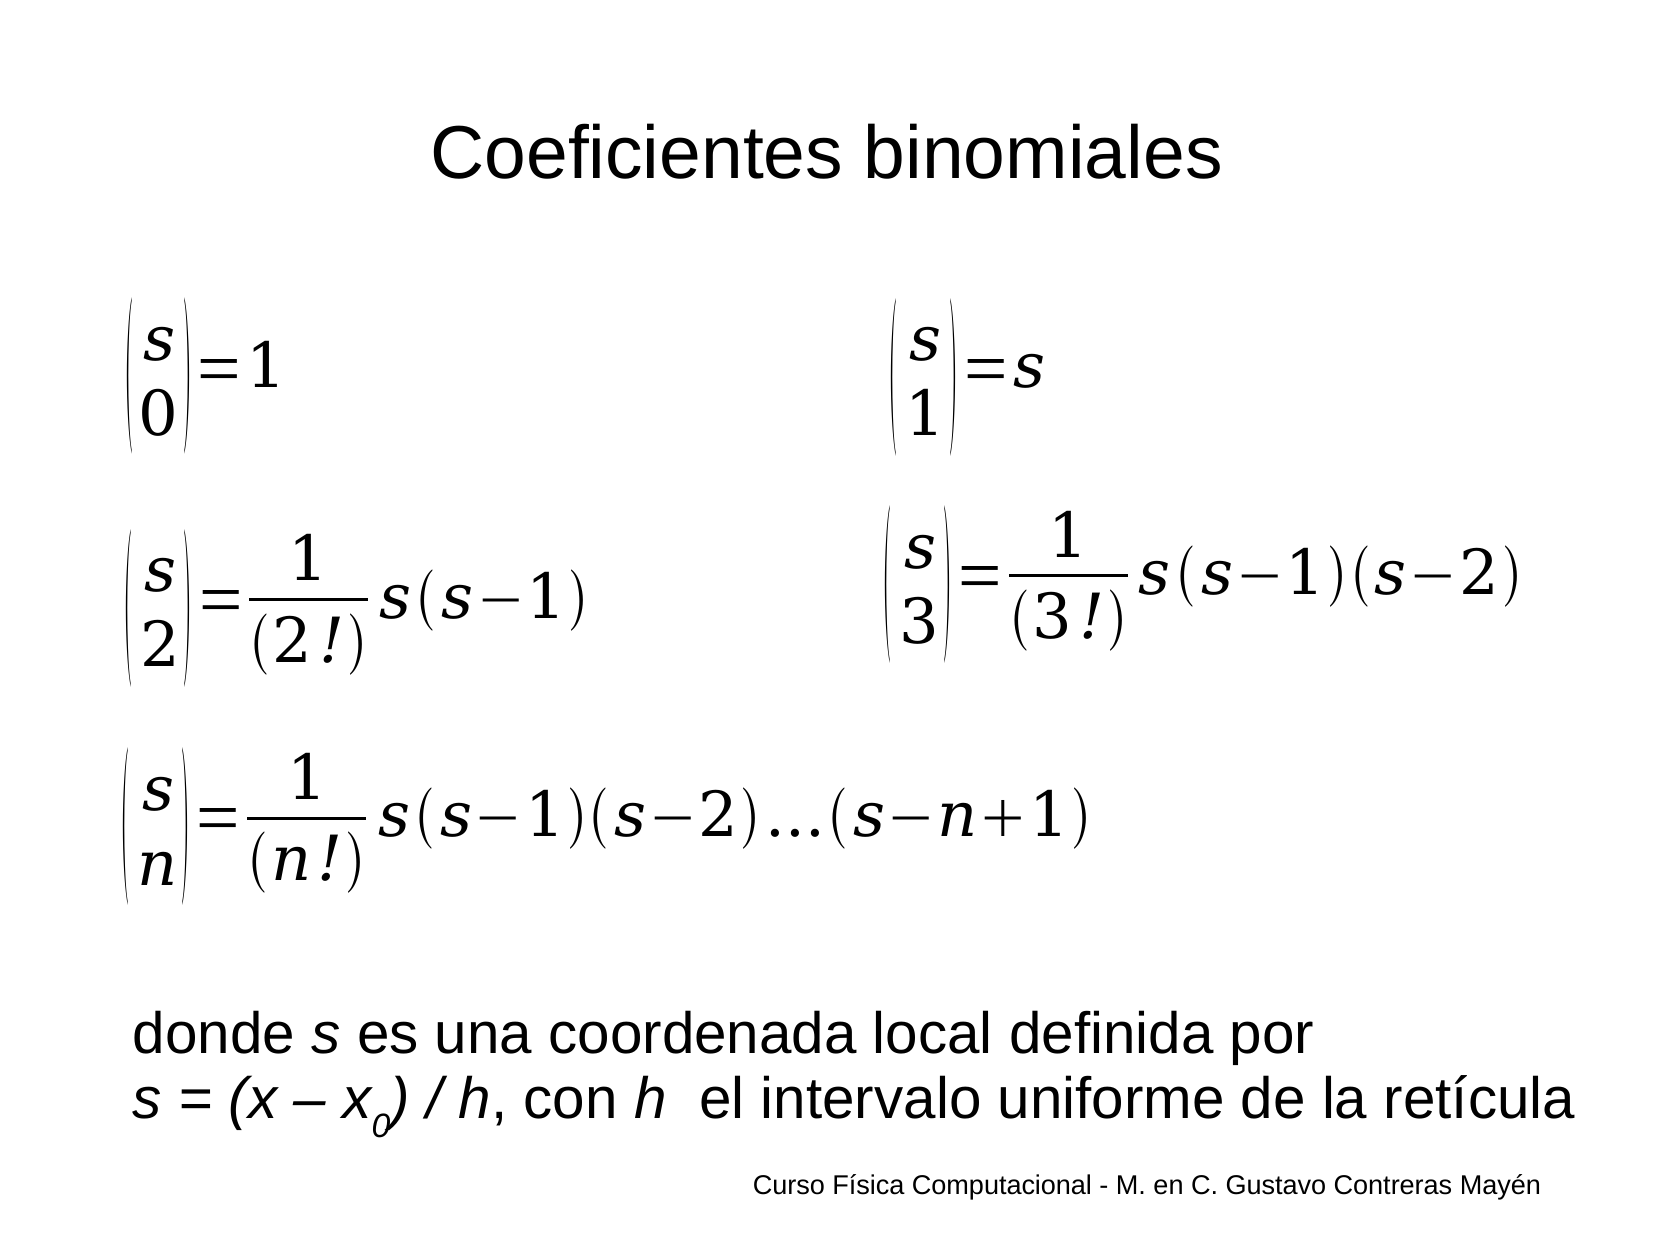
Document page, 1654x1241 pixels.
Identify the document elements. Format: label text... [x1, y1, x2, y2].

chart [118, 523, 594, 689]
text_box donde s es una coordenada local definida por s = (x – x0) / h, con h el intervalo uniforme de la retícula [118, 993, 1595, 1169]
chart [115, 741, 1098, 908]
chart [118, 295, 292, 458]
chart [883, 295, 1052, 458]
title Coeficientes binomiales [82, 49, 1571, 257]
chart [877, 499, 1528, 666]
